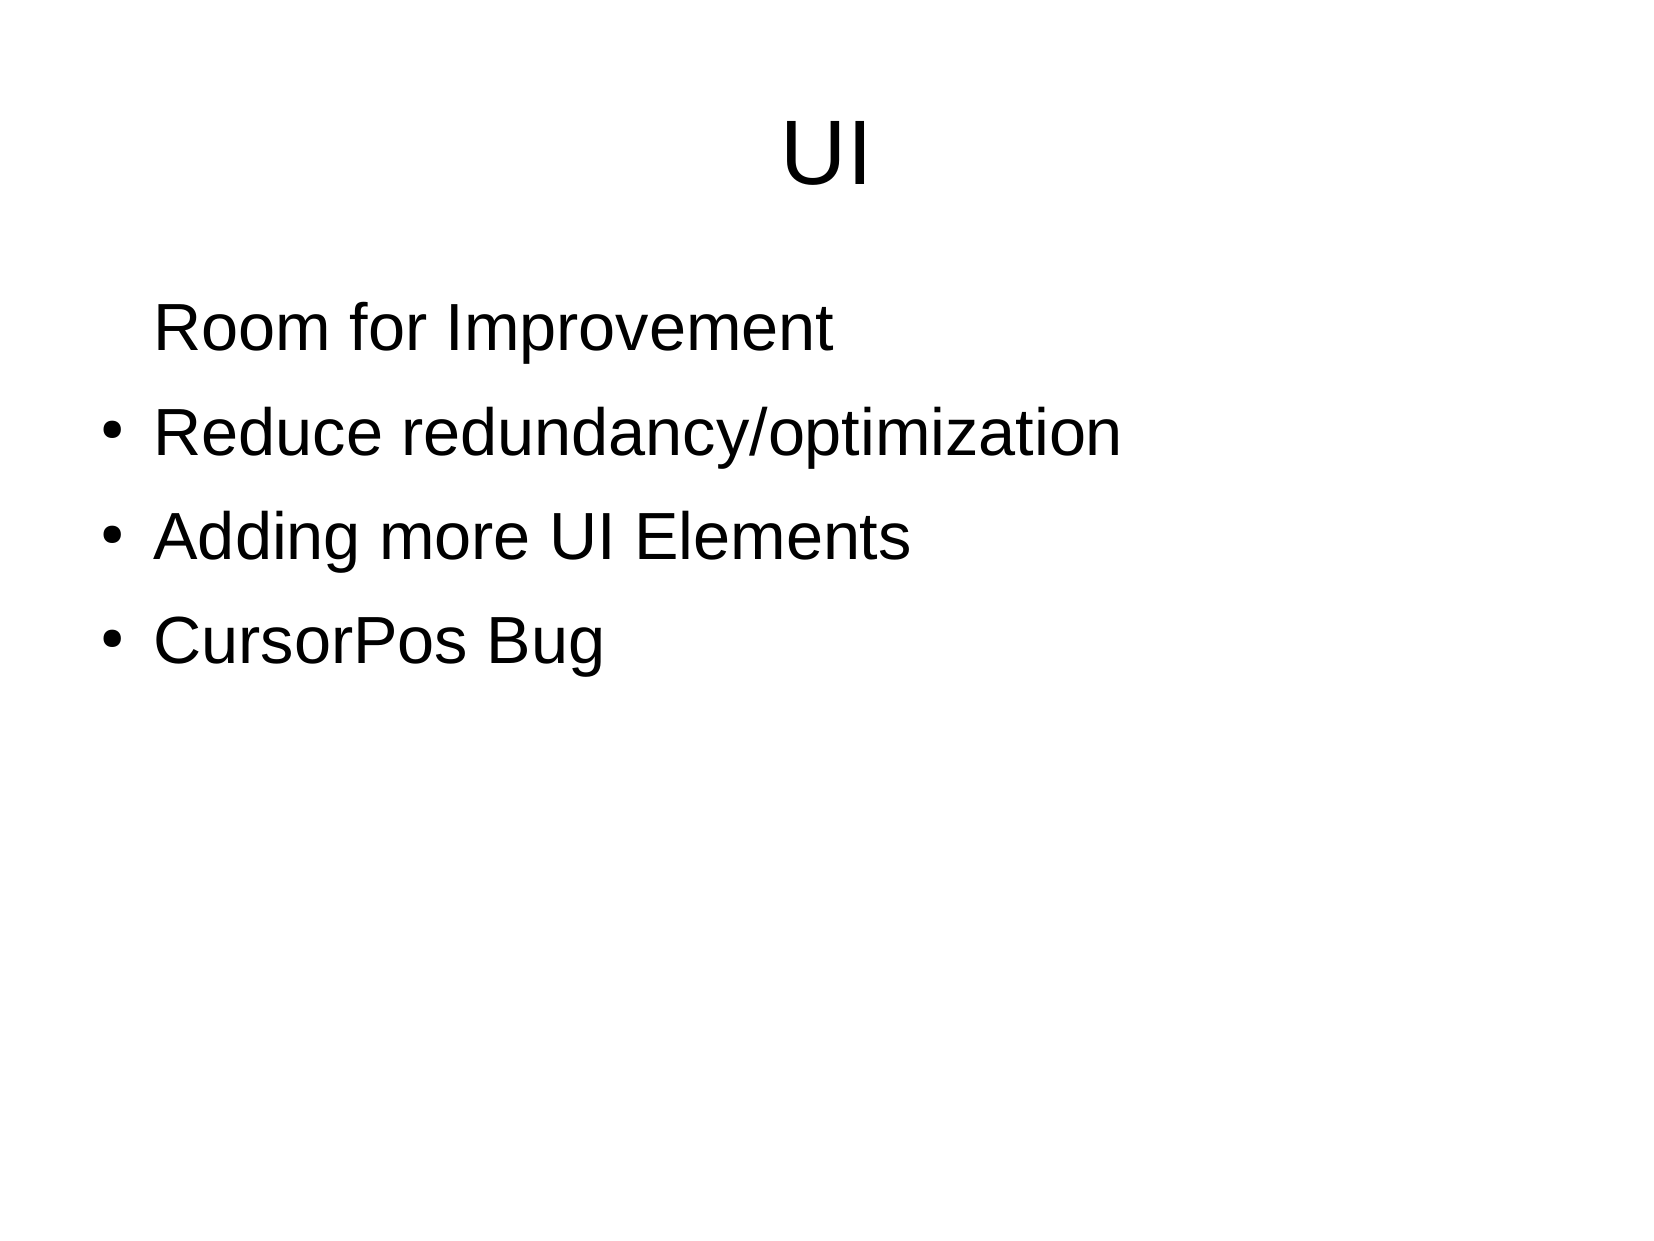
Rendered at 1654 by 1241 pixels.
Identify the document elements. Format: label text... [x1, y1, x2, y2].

title UI [82, 49, 1571, 257]
list Room for Improvement Reduce redundancy/optimization Adding more UI Elements CursorPos Bug [82, 290, 1571, 1010]
